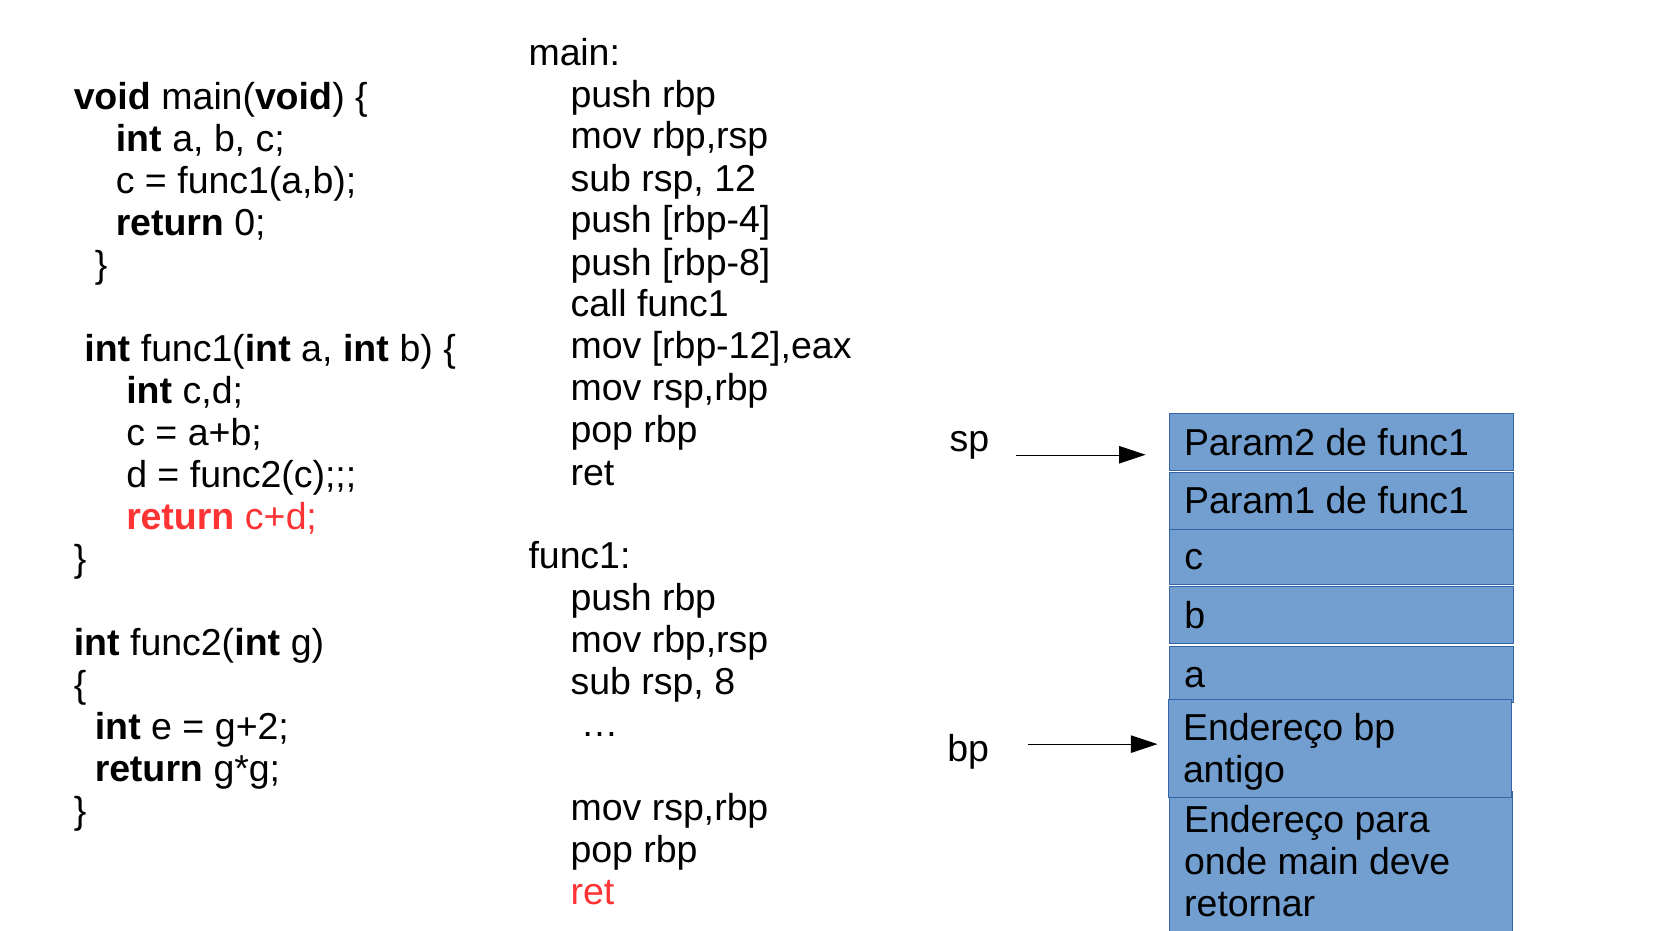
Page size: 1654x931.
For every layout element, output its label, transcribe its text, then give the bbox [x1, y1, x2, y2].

text_box bp [932, 720, 1004, 778]
text_box sp [939, 409, 1004, 467]
text_box a [1169, 646, 1514, 703]
text_box Endereço para onde main deve retornar [1169, 791, 1513, 931]
text_box Param1 de func1 [1169, 472, 1514, 530]
text_box c [1169, 530, 1514, 585]
text_box main: push rbp mov rbp,rsp sub rsp, 12 push [rbp-4] push [rbp-8] call func1 mov [rbp-12],eax mov rsp,rbp pop rbp ret func1: push rbp mov rbp,rsp sub rsp, 8 … mov rsp,rbp pop rbp ret [513, 23, 939, 921]
text_box void main(void) { int a, b, c; c = func1(a,b); return 0; } int func1(int a, int b) { int c,d; c = a+b; d = func2(c);;; return c+d; } int func2(int g) { int e = g+2; return g*g; } [59, 67, 485, 839]
text_box b [1169, 586, 1514, 644]
text_box Endereço bp antigo [1168, 699, 1512, 798]
text_box Param2 de func1 [1169, 413, 1514, 471]
